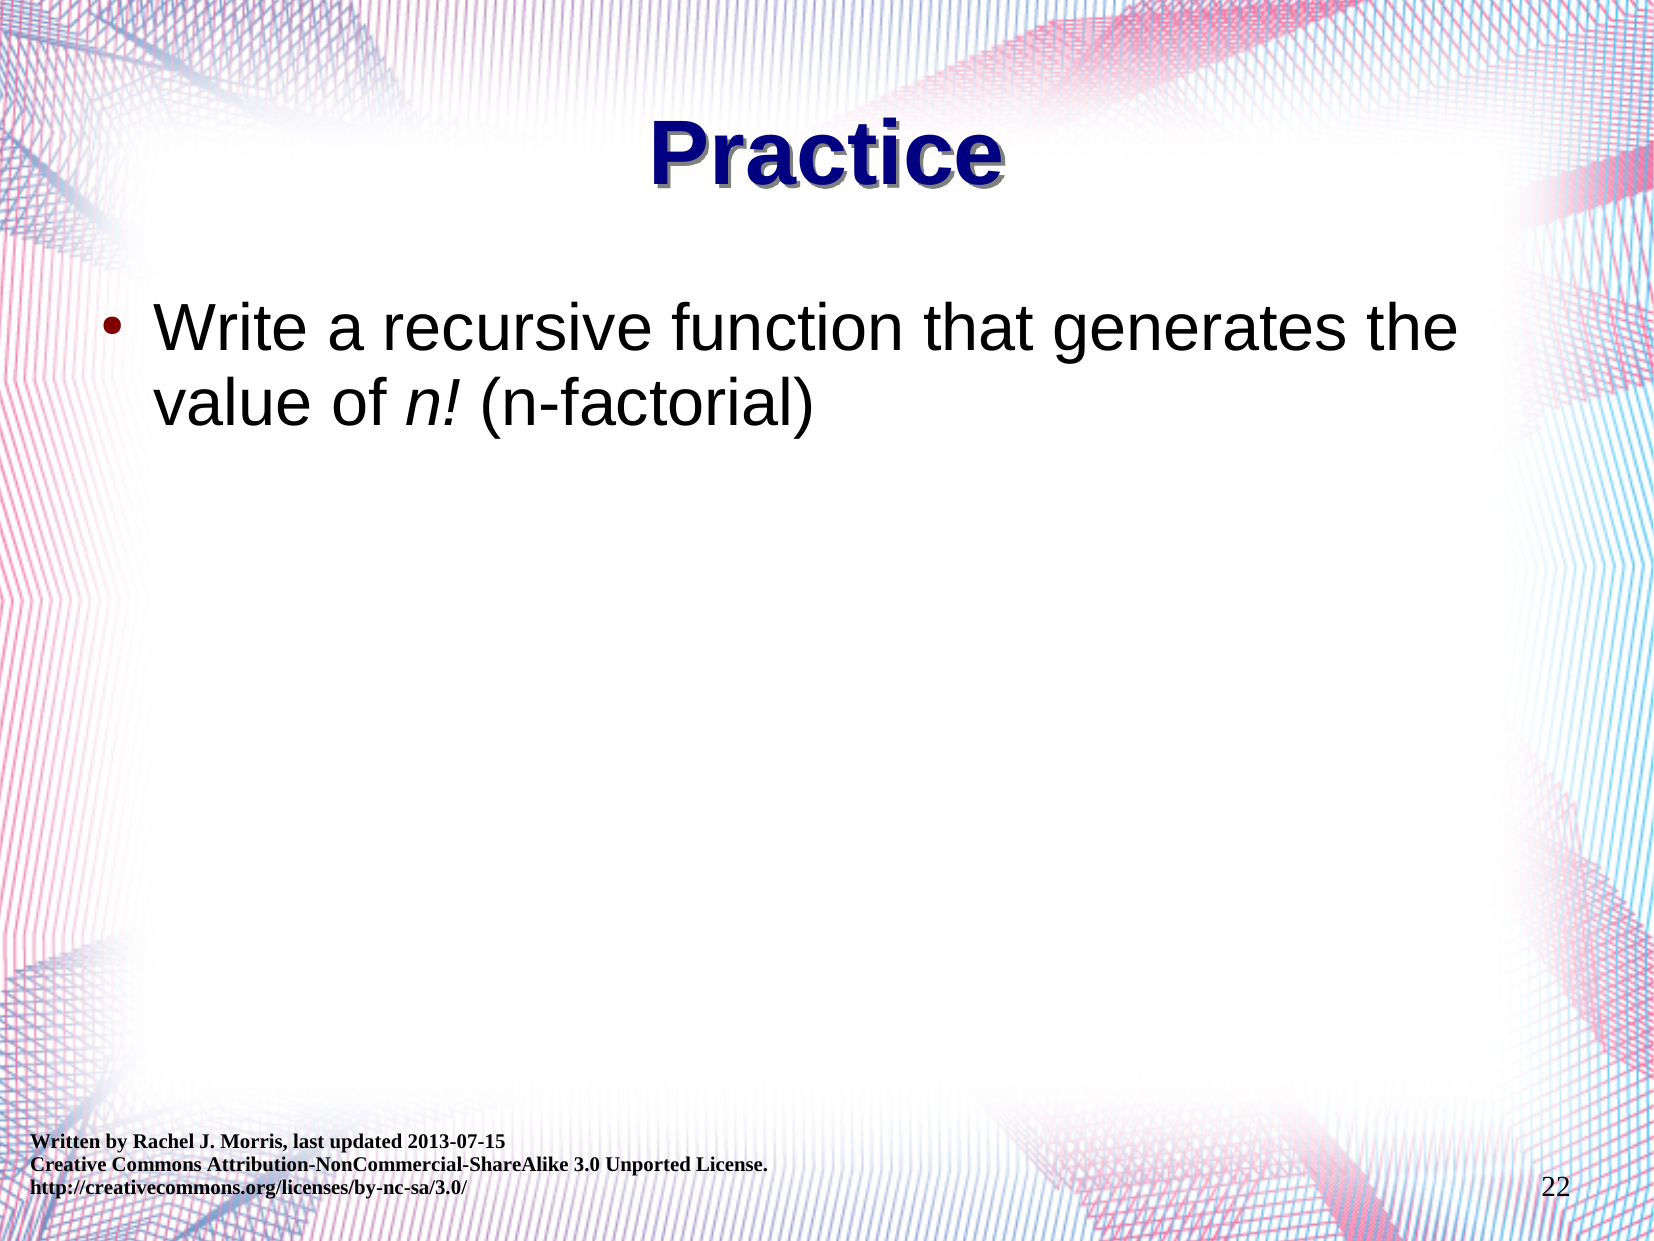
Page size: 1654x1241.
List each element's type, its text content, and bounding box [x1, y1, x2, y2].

picture [0, 0, 1654, 1241]
title Practice [82, 49, 1571, 257]
list Write a recursive function that generates the value of n! (n-factorial) [82, 290, 1571, 451]
